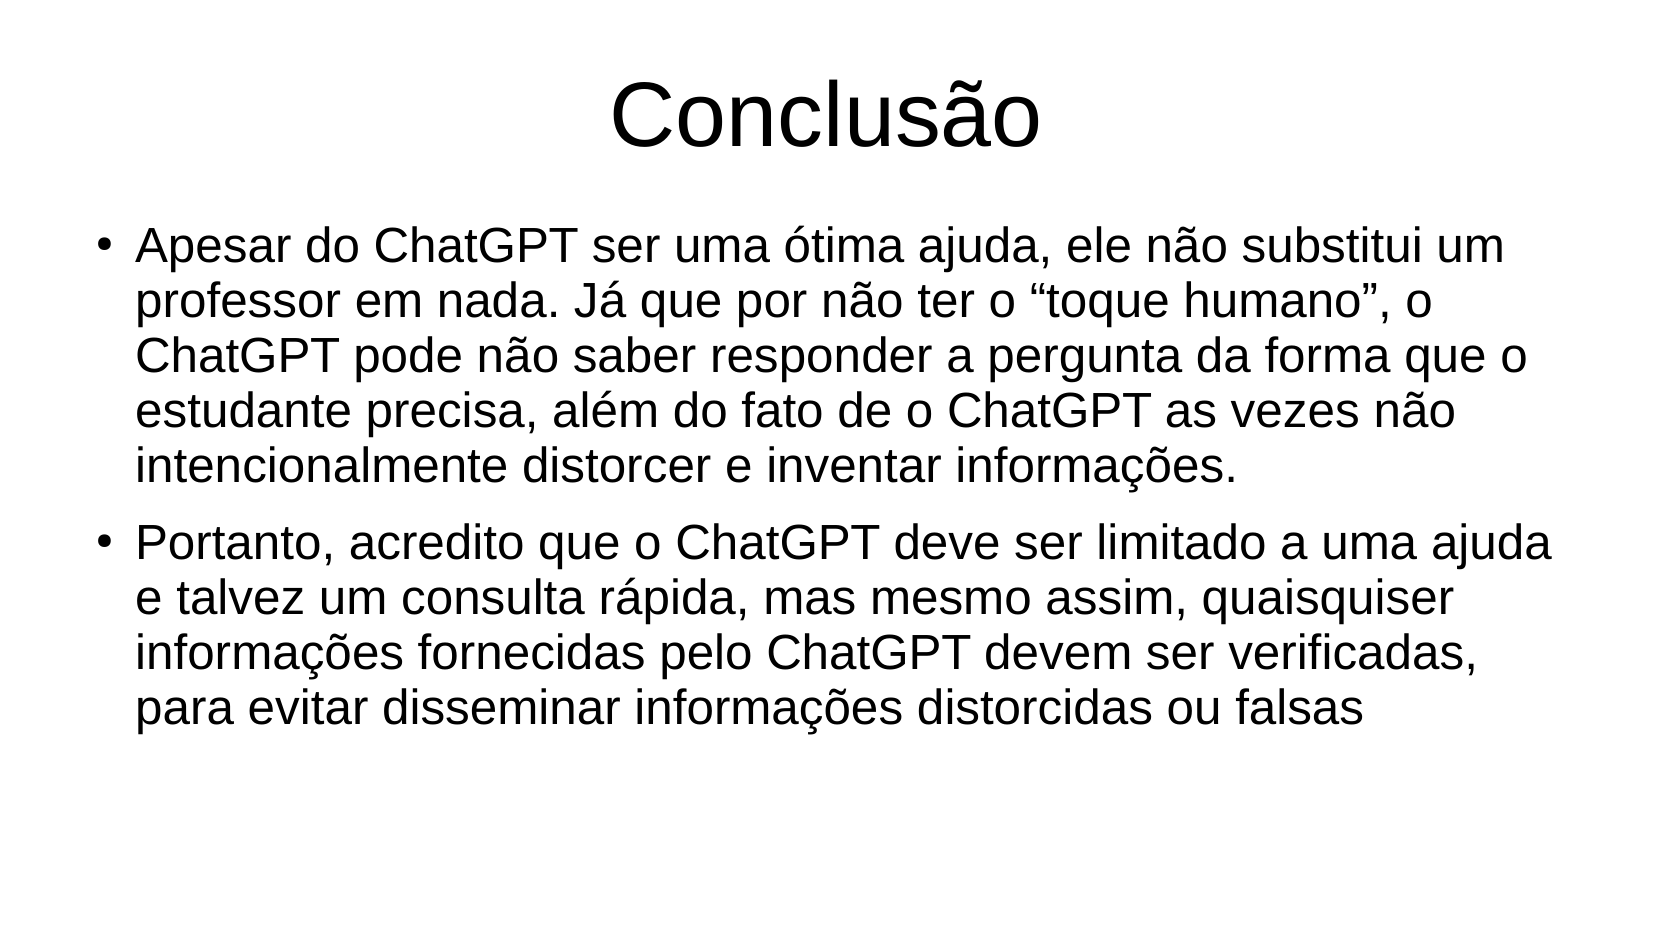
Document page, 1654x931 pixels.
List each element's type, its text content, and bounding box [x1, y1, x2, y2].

title Conclusão [82, 37, 1571, 193]
list Apesar do ChatGPT ser uma ótima ajuda, ele não substitui um professor em nada. Já que por não ter o “toque humano”, o ChatGPT pode não saber responder a pergunta da forma que o estudante precisa, além do fato de o ChatGPT as vezes não intencionalmente distorcer e inventar informações. Portanto, acredito que o ChatGPT deve ser limitado a uma ajuda e talvez um consulta rápida, mas mesmo assim, quaisquiser informações fornecidas pelo ChatGPT devem ser verificadas, para evitar disseminar informações distorcidas ou falsas [82, 217, 1571, 758]
